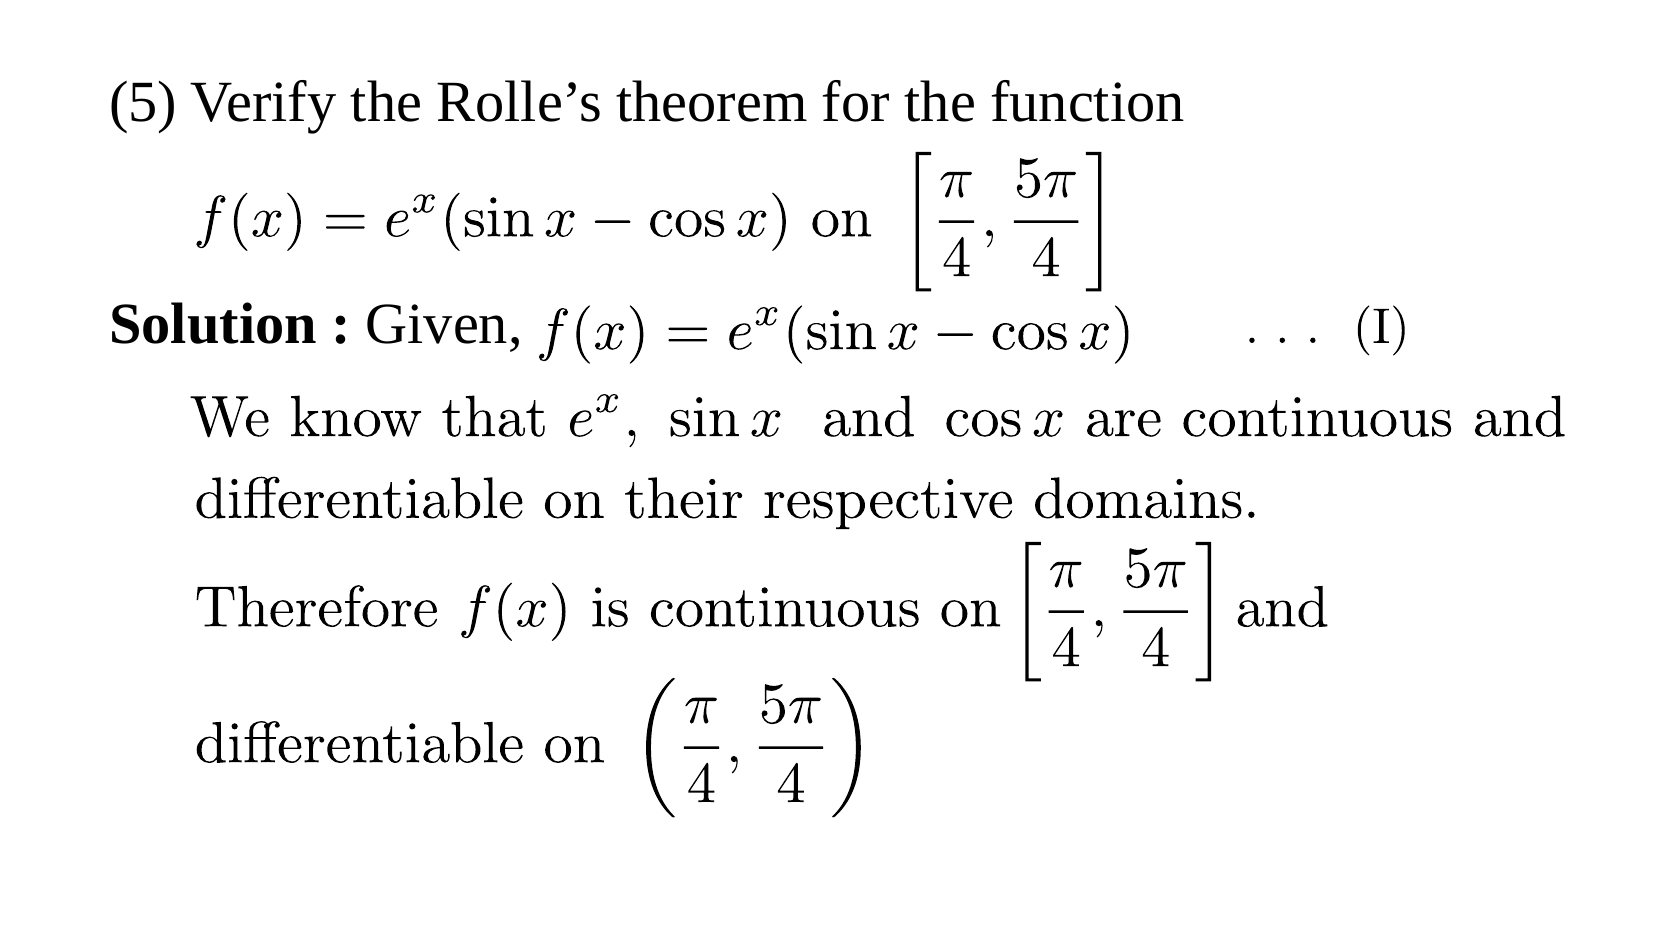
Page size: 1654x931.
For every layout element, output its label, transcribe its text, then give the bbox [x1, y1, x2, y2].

text_box [196, 476, 1255, 530]
text_box [1247, 305, 1405, 356]
text_box [196, 151, 1102, 292]
title (5) Verify the Rolle’s theorem for the function Solution : Given, [35, 37, 1619, 888]
text_box [190, 394, 1565, 448]
text_box [196, 541, 1328, 818]
text_box [538, 305, 1129, 364]
